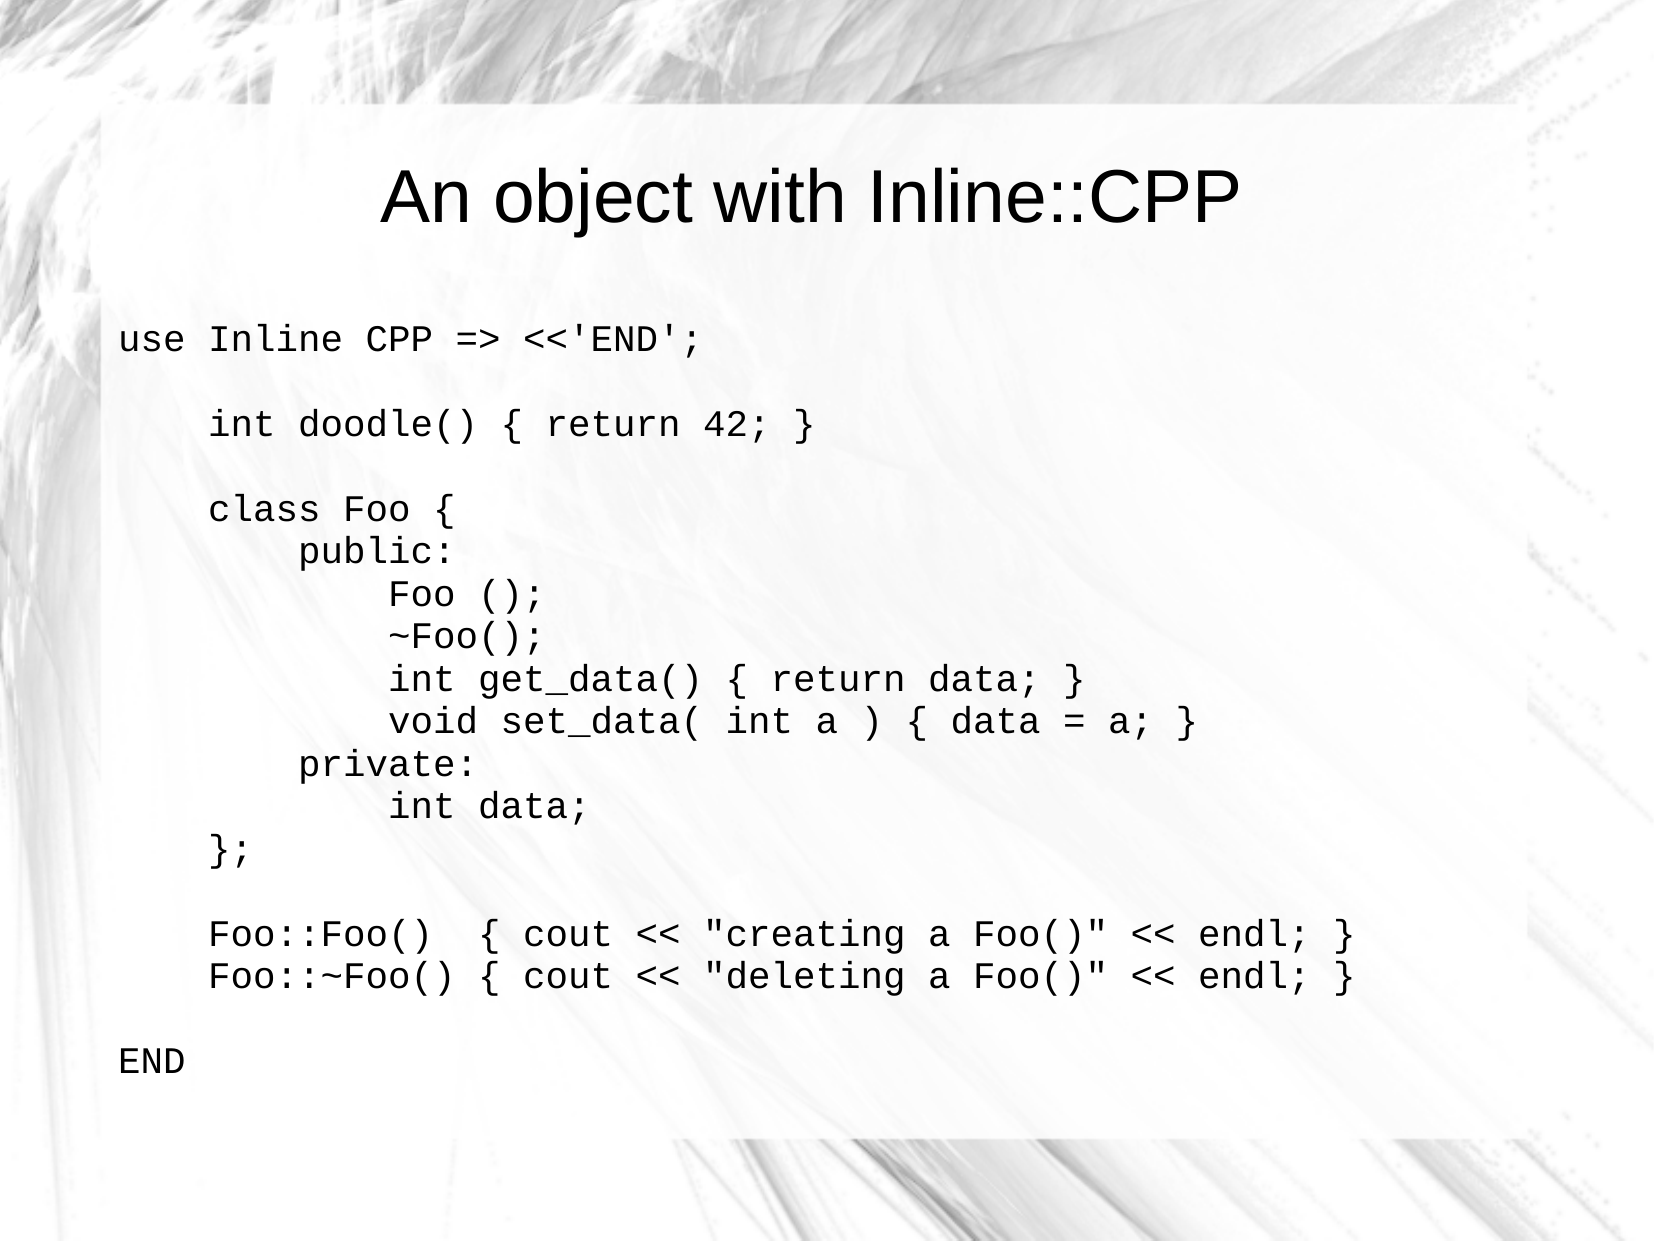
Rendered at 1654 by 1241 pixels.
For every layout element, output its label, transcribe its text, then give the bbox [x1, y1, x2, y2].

title An object with Inline::CPP [118, 112, 1506, 281]
list use Inline CPP => <<'END'; int doodle() { return 42; } class Foo { public: Foo (); ~Foo(); int get_data() { return data; } void set_data( int a ) { data = a; } private: int data; }; Foo::Foo() { cout << "creating a Foo()" << endl; } Foo::~Foo() { cout << "deleting a Foo()" << endl; } END [118, 319, 1571, 1139]
picture [0, 0, 1654, 1241]
